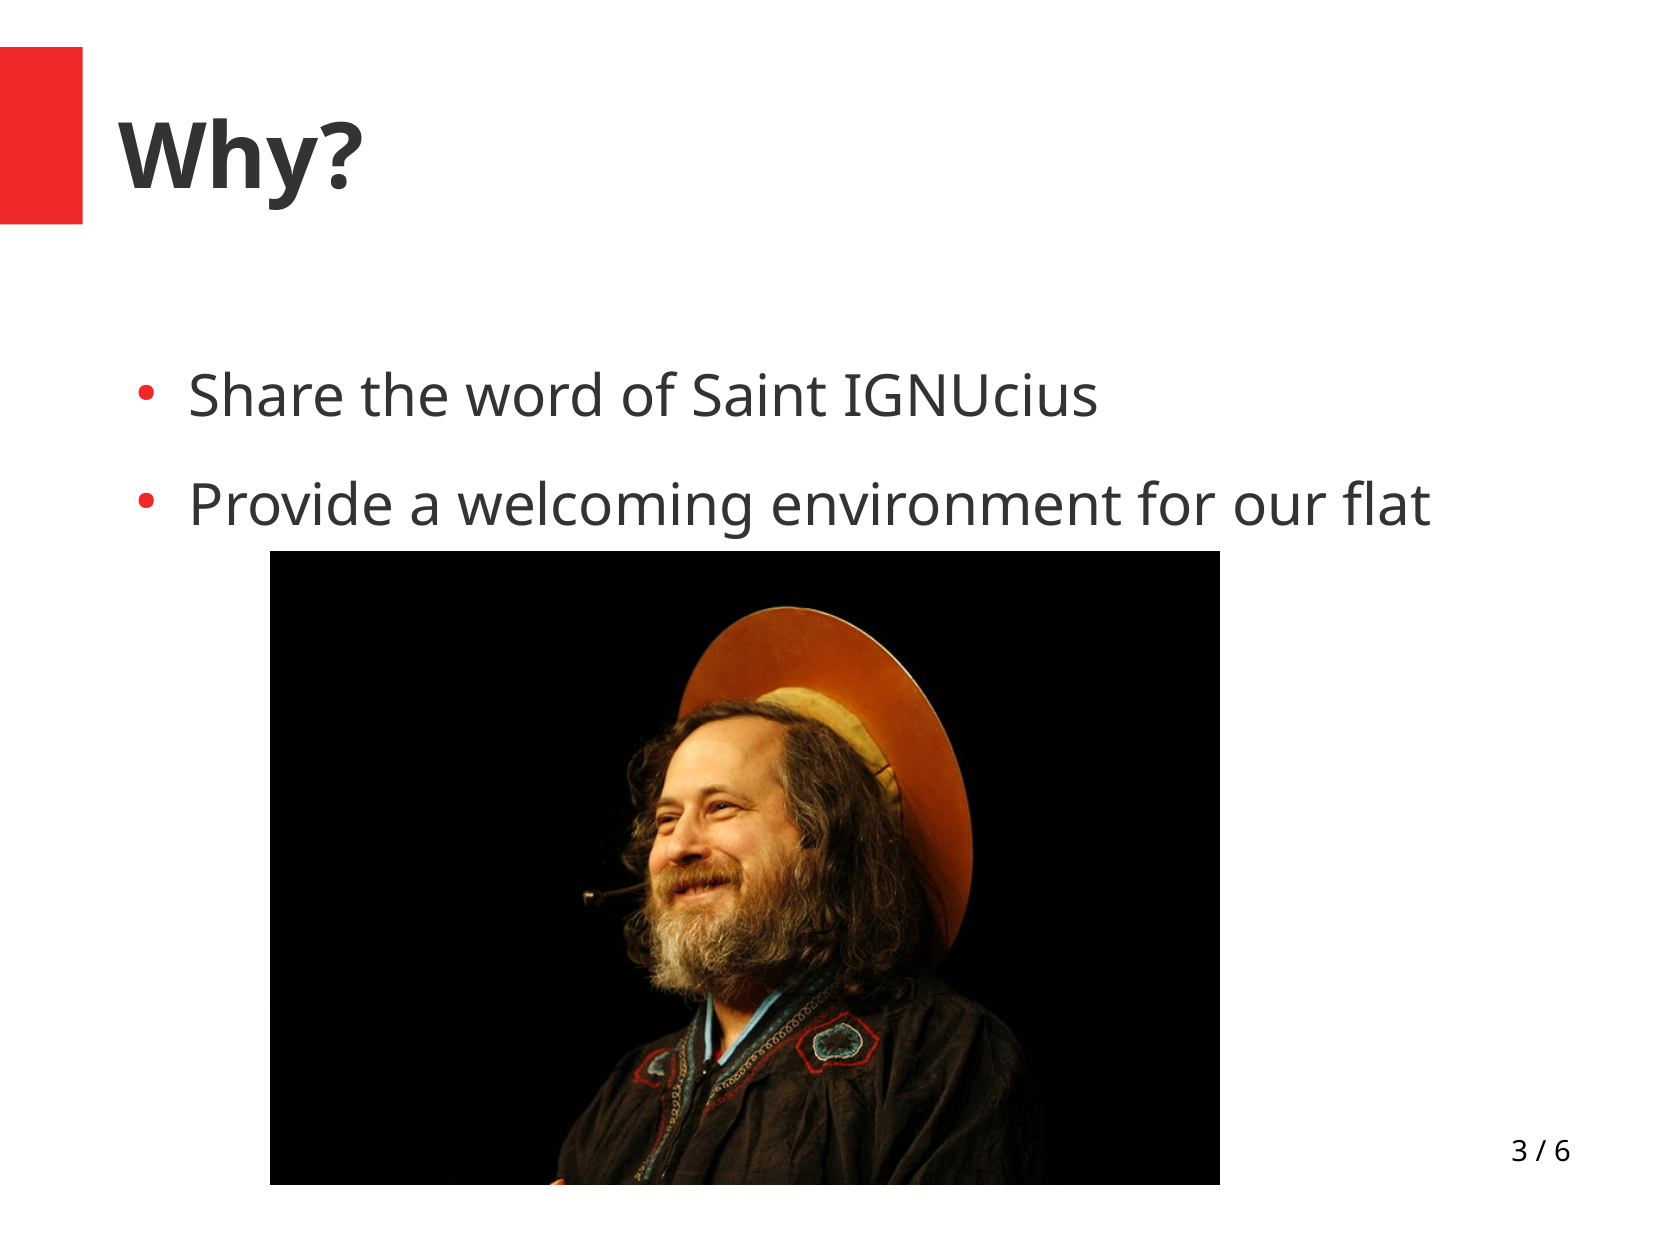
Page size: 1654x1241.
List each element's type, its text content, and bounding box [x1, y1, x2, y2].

list Share the word of Saint IGNUcius Provide a welcoming environment for our flat [118, 354, 1536, 1074]
title Why? [118, 49, 1571, 257]
picture [270, 551, 1220, 1186]
